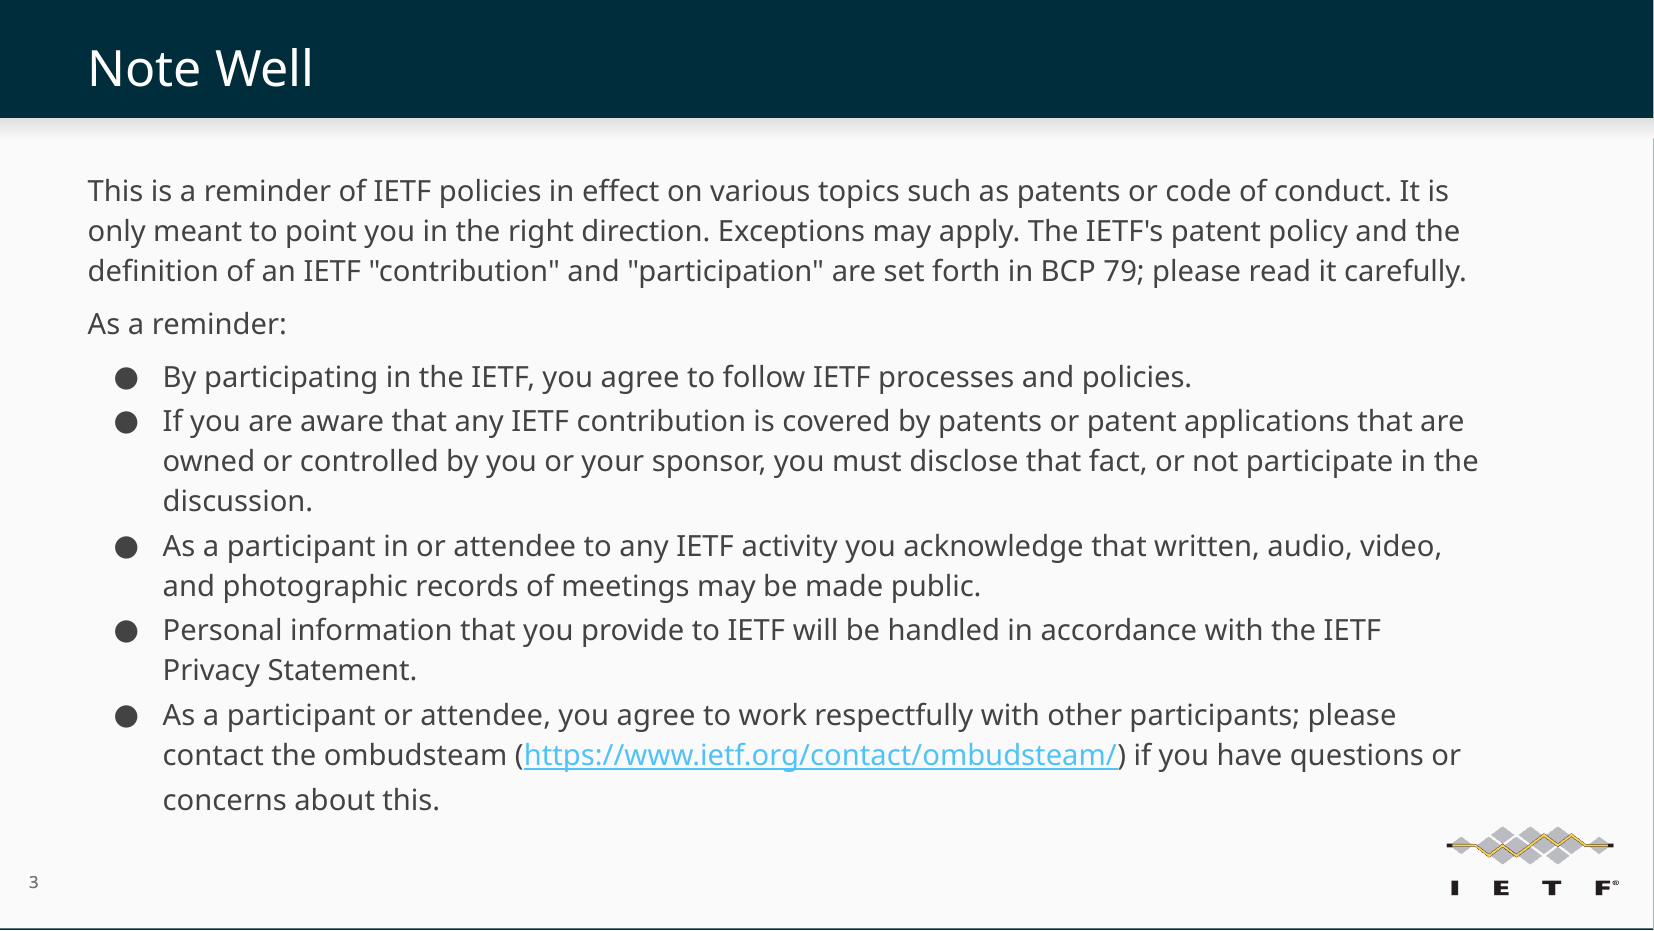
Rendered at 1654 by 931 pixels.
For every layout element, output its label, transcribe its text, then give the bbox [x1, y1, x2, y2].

title Note Well [72, 2, 1614, 112]
list This is a reminder of IETF policies in effect on various topics such as patents or code of conduct. It is only meant to point you in the right direction. Exceptions may apply. The IETF's patent policy and the definition of an IETF "contribution" and "participation" are set forth in BCP 79; please read it carefully. As a reminder: By participating in the IETF, you agree to follow IETF processes and policies. If you are aware that any IETF contribution is covered by patents or patent applications that are owned or controlled by you or your sponsor, you must disclose that fact, or not participate in the discussion. As a participant in or attendee to any IETF activity you acknowledge that written, audio, video, and photographic records of meetings may be made public. Personal information that you provide to IETF will be handled in accordance with the IETF Privacy Statement. As a participant or attendee, you agree to work respectfully with other participants; please contact the ombudsteam (https://www.ietf.org/contact/ombudsteam/) if you have questions or concerns about this. [72, 151, 1498, 821]
slide_number <number> [14, 848, 114, 920]
picture [1432, 817, 1633, 904]
